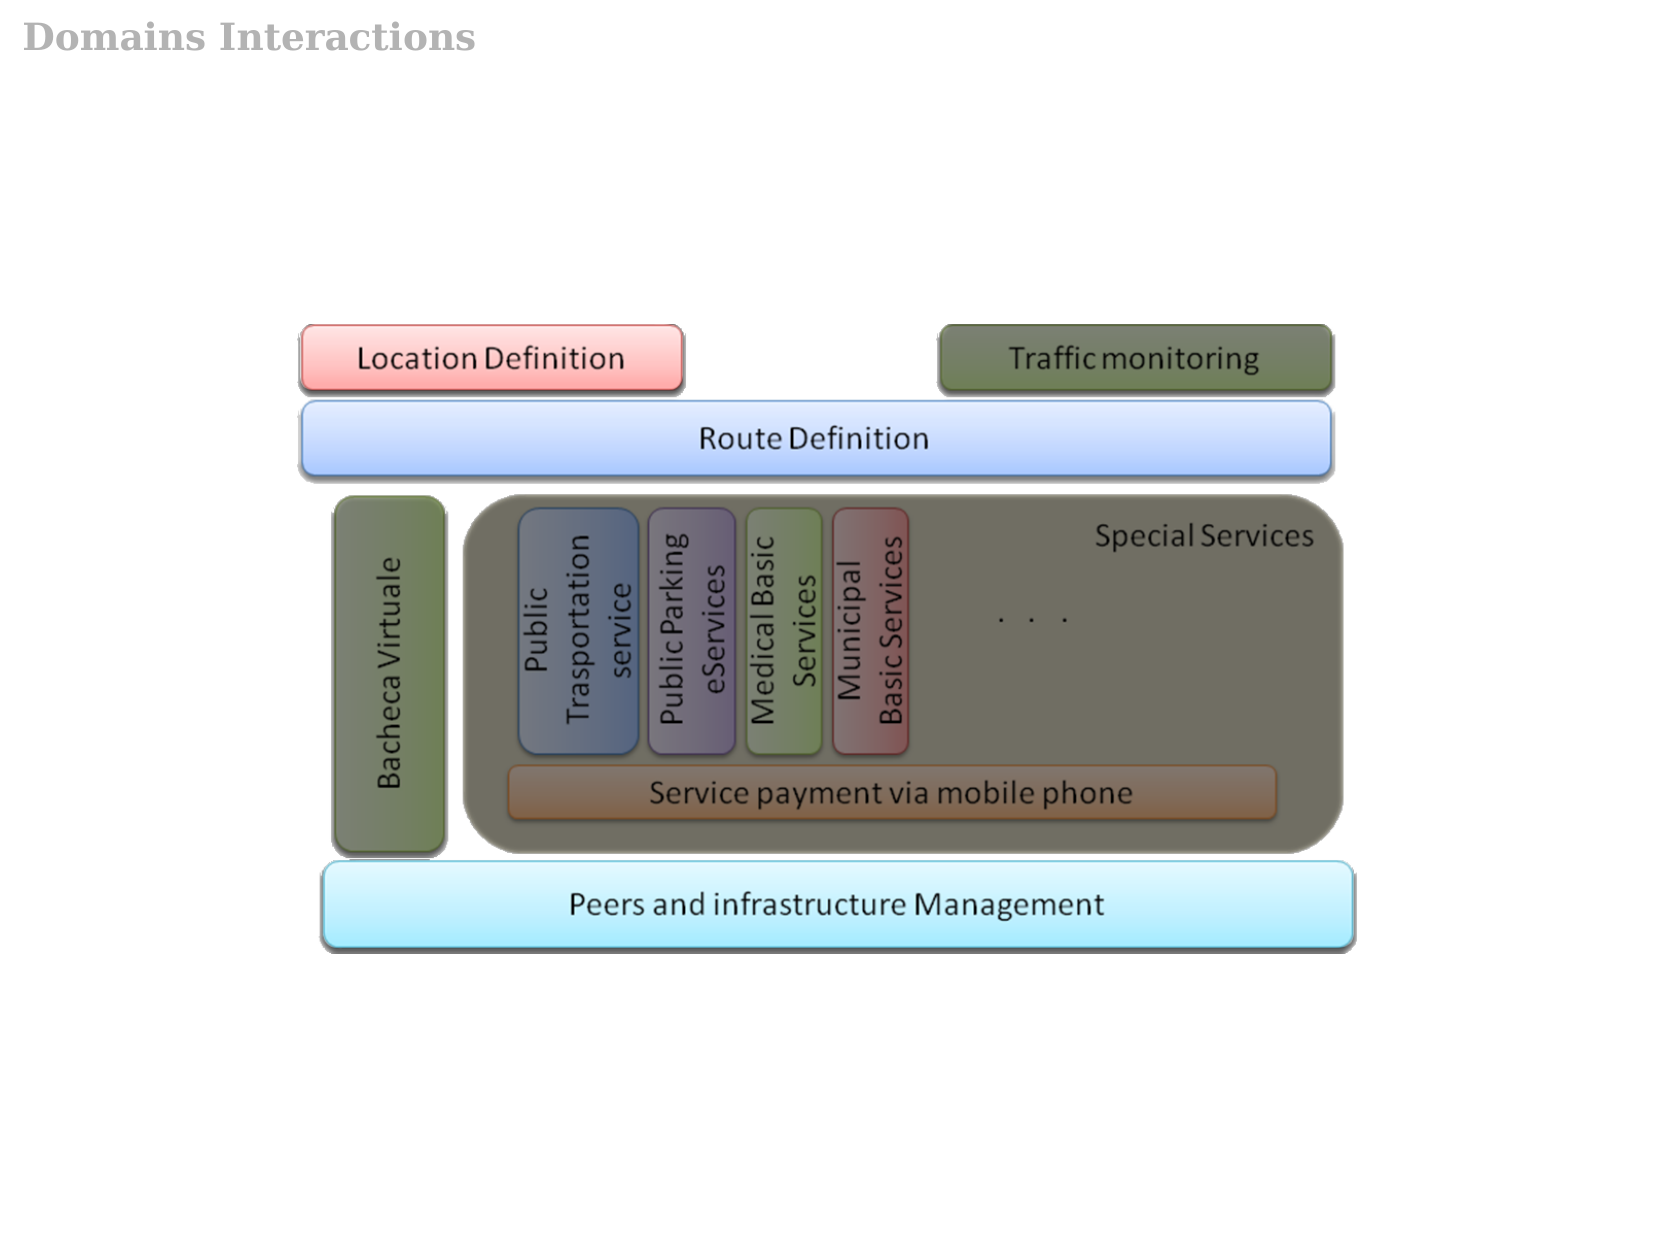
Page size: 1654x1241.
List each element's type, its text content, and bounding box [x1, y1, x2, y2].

picture [295, 324, 1359, 954]
text_box Domains Interactions [0, 0, 499, 74]
